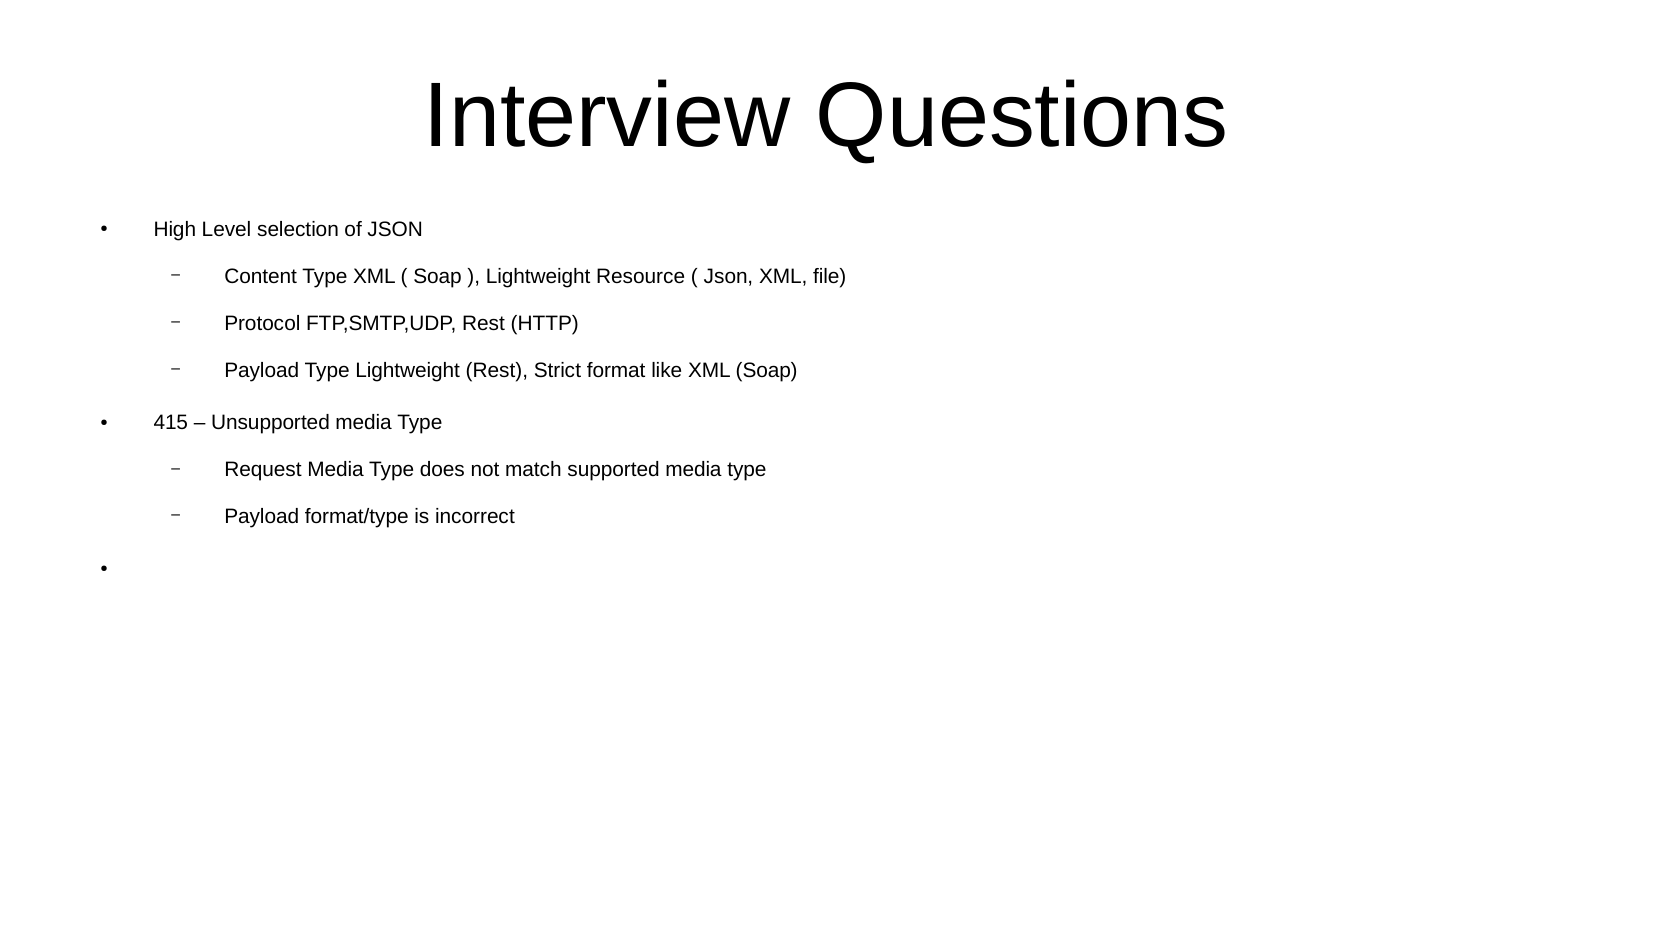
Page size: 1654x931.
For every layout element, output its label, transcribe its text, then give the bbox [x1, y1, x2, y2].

title Interview Questions [82, 37, 1571, 193]
list High Level selection of JSON Content Type XML ( Soap ), Lightweight Resource ( Json, XML, file) Protocol FTP,SMTP,UDP, Rest (HTTP) Payload Type Lightweight (Rest), Strict format like XML (Soap) 415 – Unsupported media Type Request Media Type does not match supported media type Payload format/type is incorrect [82, 217, 1621, 901]
